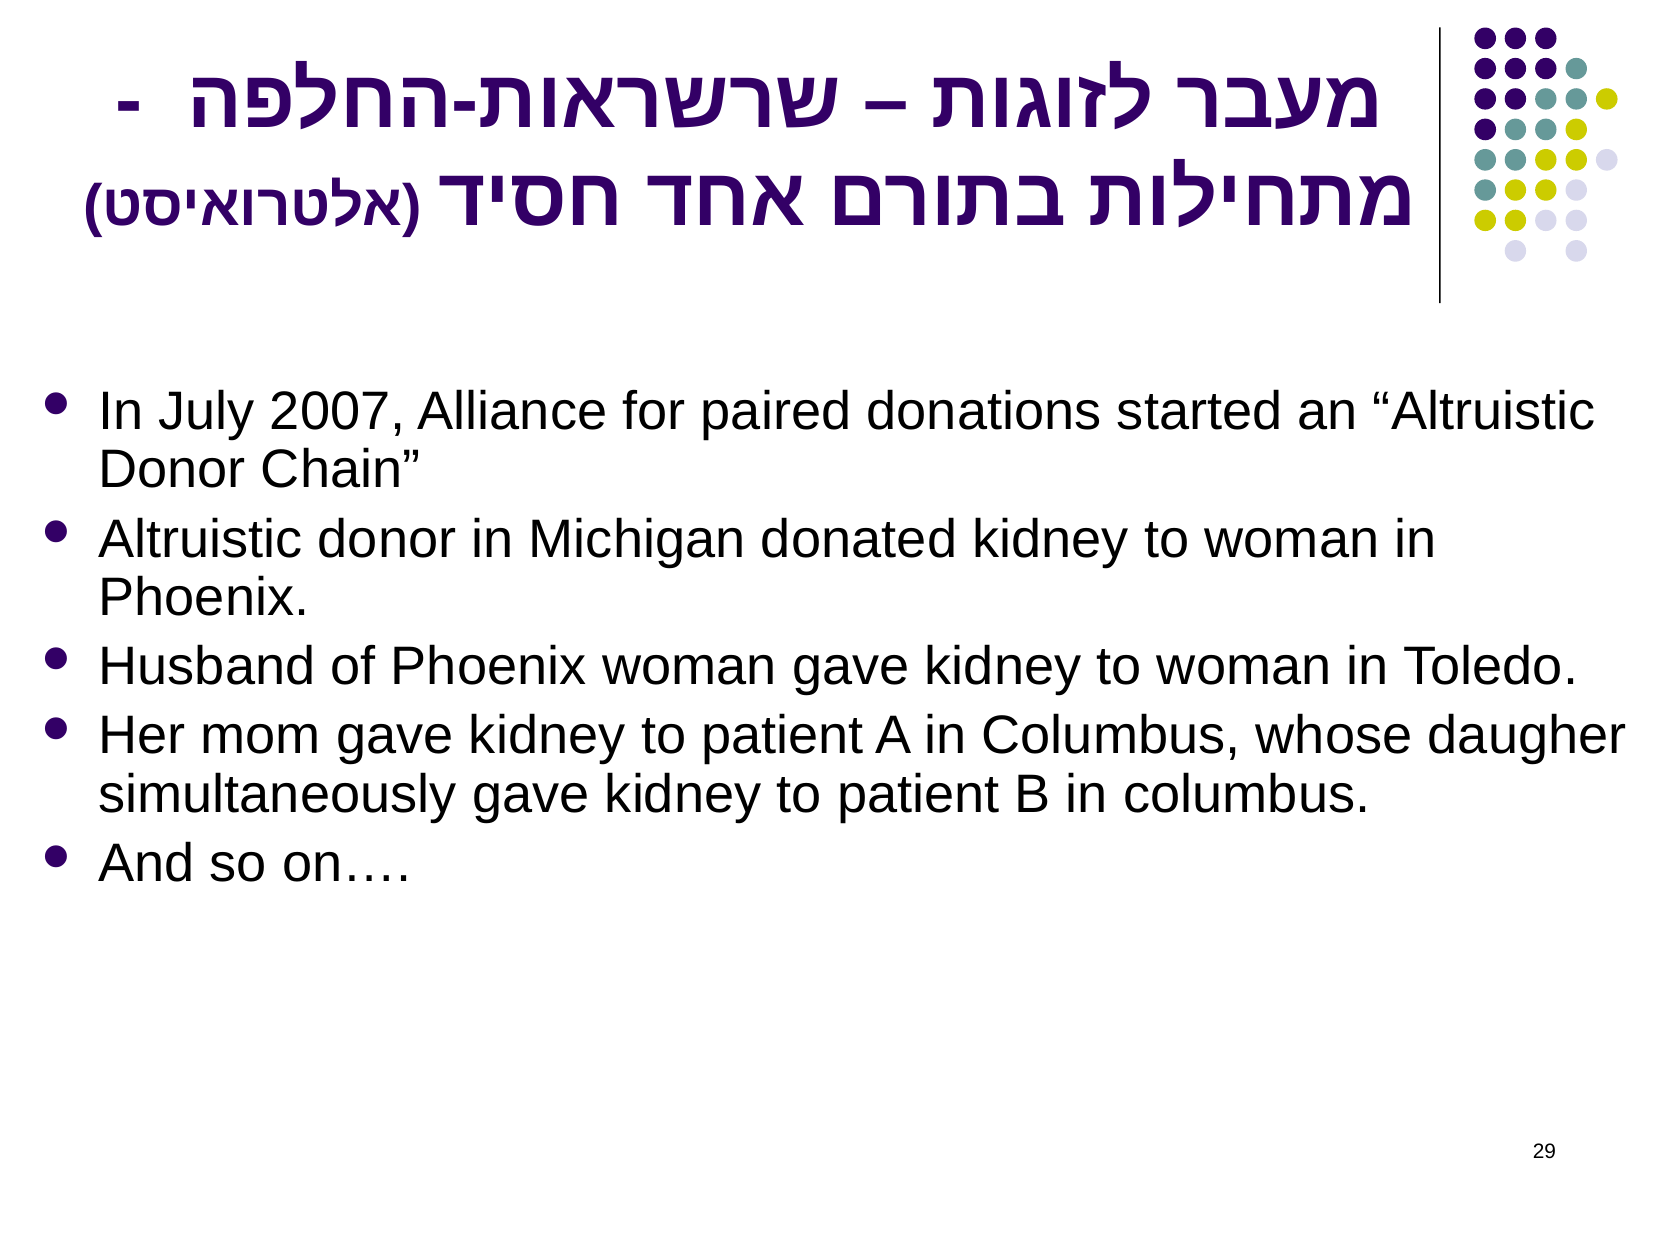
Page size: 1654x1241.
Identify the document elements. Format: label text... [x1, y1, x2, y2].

list In July 2007, Alliance for paired donations started an “Altruistic Donor Chain” Altruistic donor in Michigan donated kidney to woman in Phoenix. Husband of Phoenix woman gave kidney to woman in Toledo. Her mom gave kidney to patient A in Columbus, whose daugher simultaneously gave kidney to patient B in columbus. And so on…. [26, 375, 1654, 1173]
slide_number <number> [1185, 1129, 1571, 1213]
title מעבר לזוגות – שרשראות-החלפה - מתחילות בתורם אחד חסיד (אלטרואיסט) [0, 15, 1531, 250]
